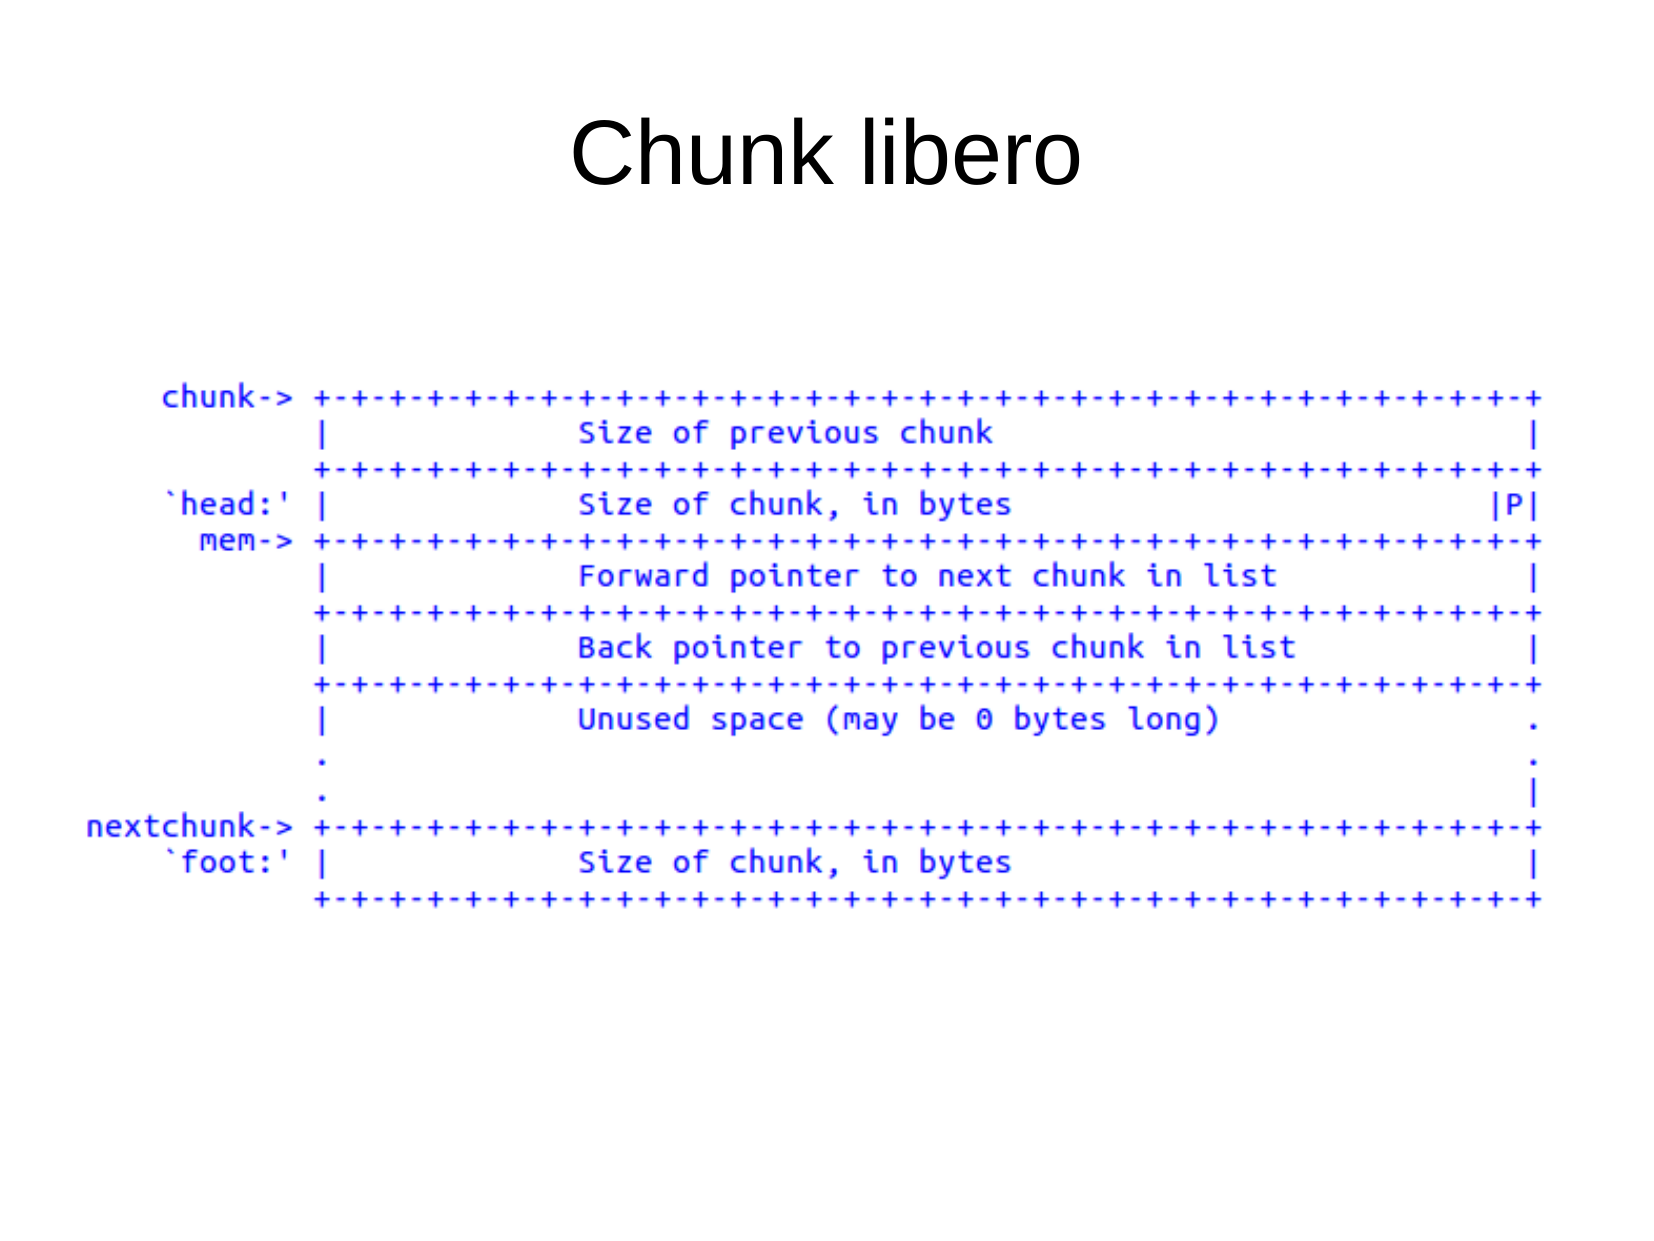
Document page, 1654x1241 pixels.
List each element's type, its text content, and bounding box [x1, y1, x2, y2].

picture [82, 370, 1571, 930]
title Chunk libero [82, 49, 1571, 257]
